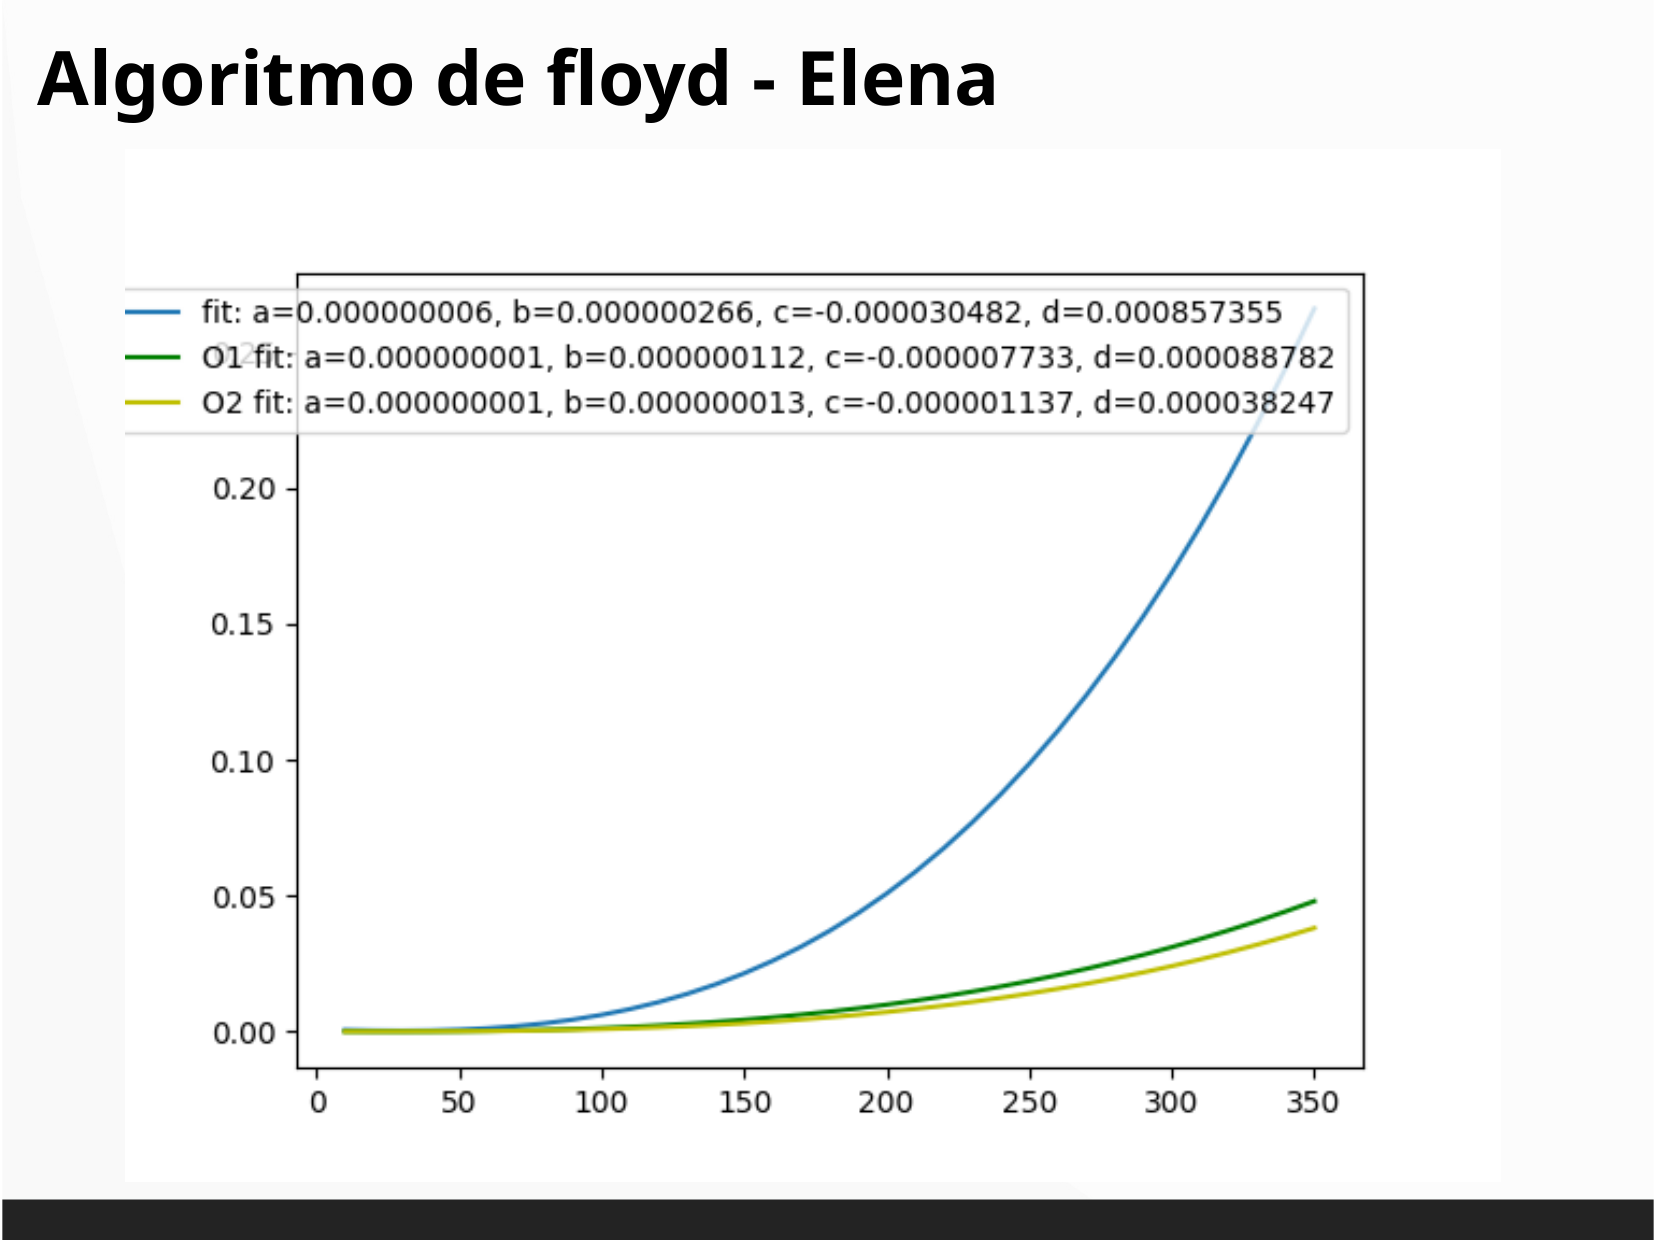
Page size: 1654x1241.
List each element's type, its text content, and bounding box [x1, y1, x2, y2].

title Algoritmo de floyd - Elena [37, 3, 1526, 151]
picture [2, 0, 1654, 1241]
